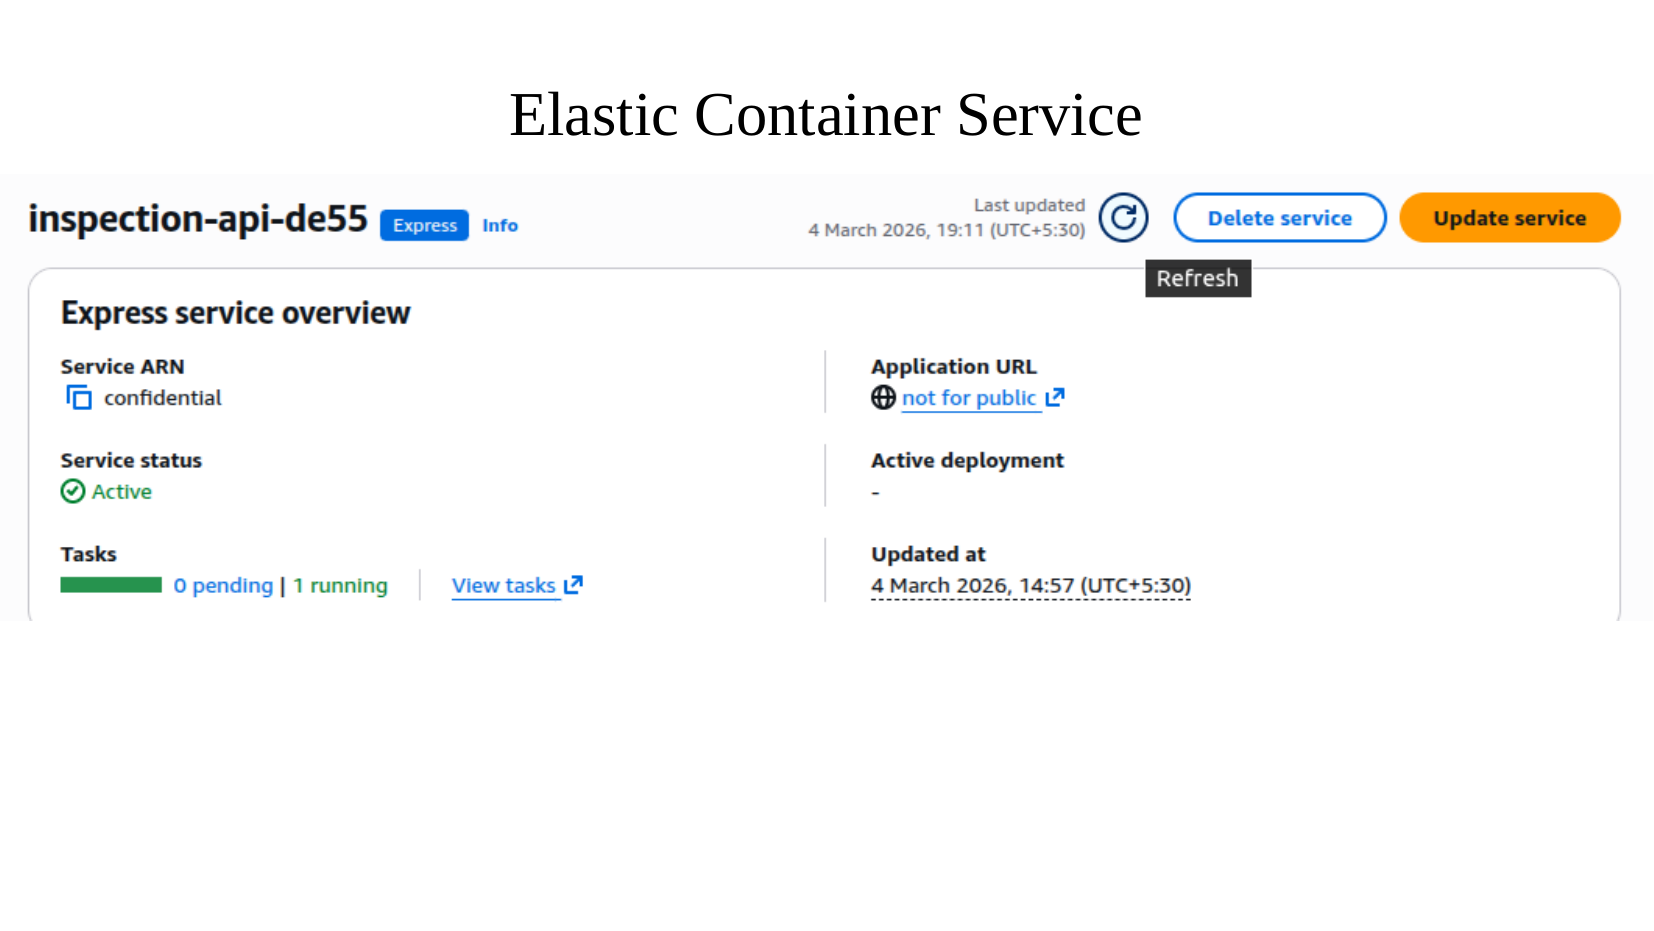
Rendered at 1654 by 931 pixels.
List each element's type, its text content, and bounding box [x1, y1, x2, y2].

title Elastic Container Service [82, 37, 1571, 174]
picture [0, 174, 1654, 621]
